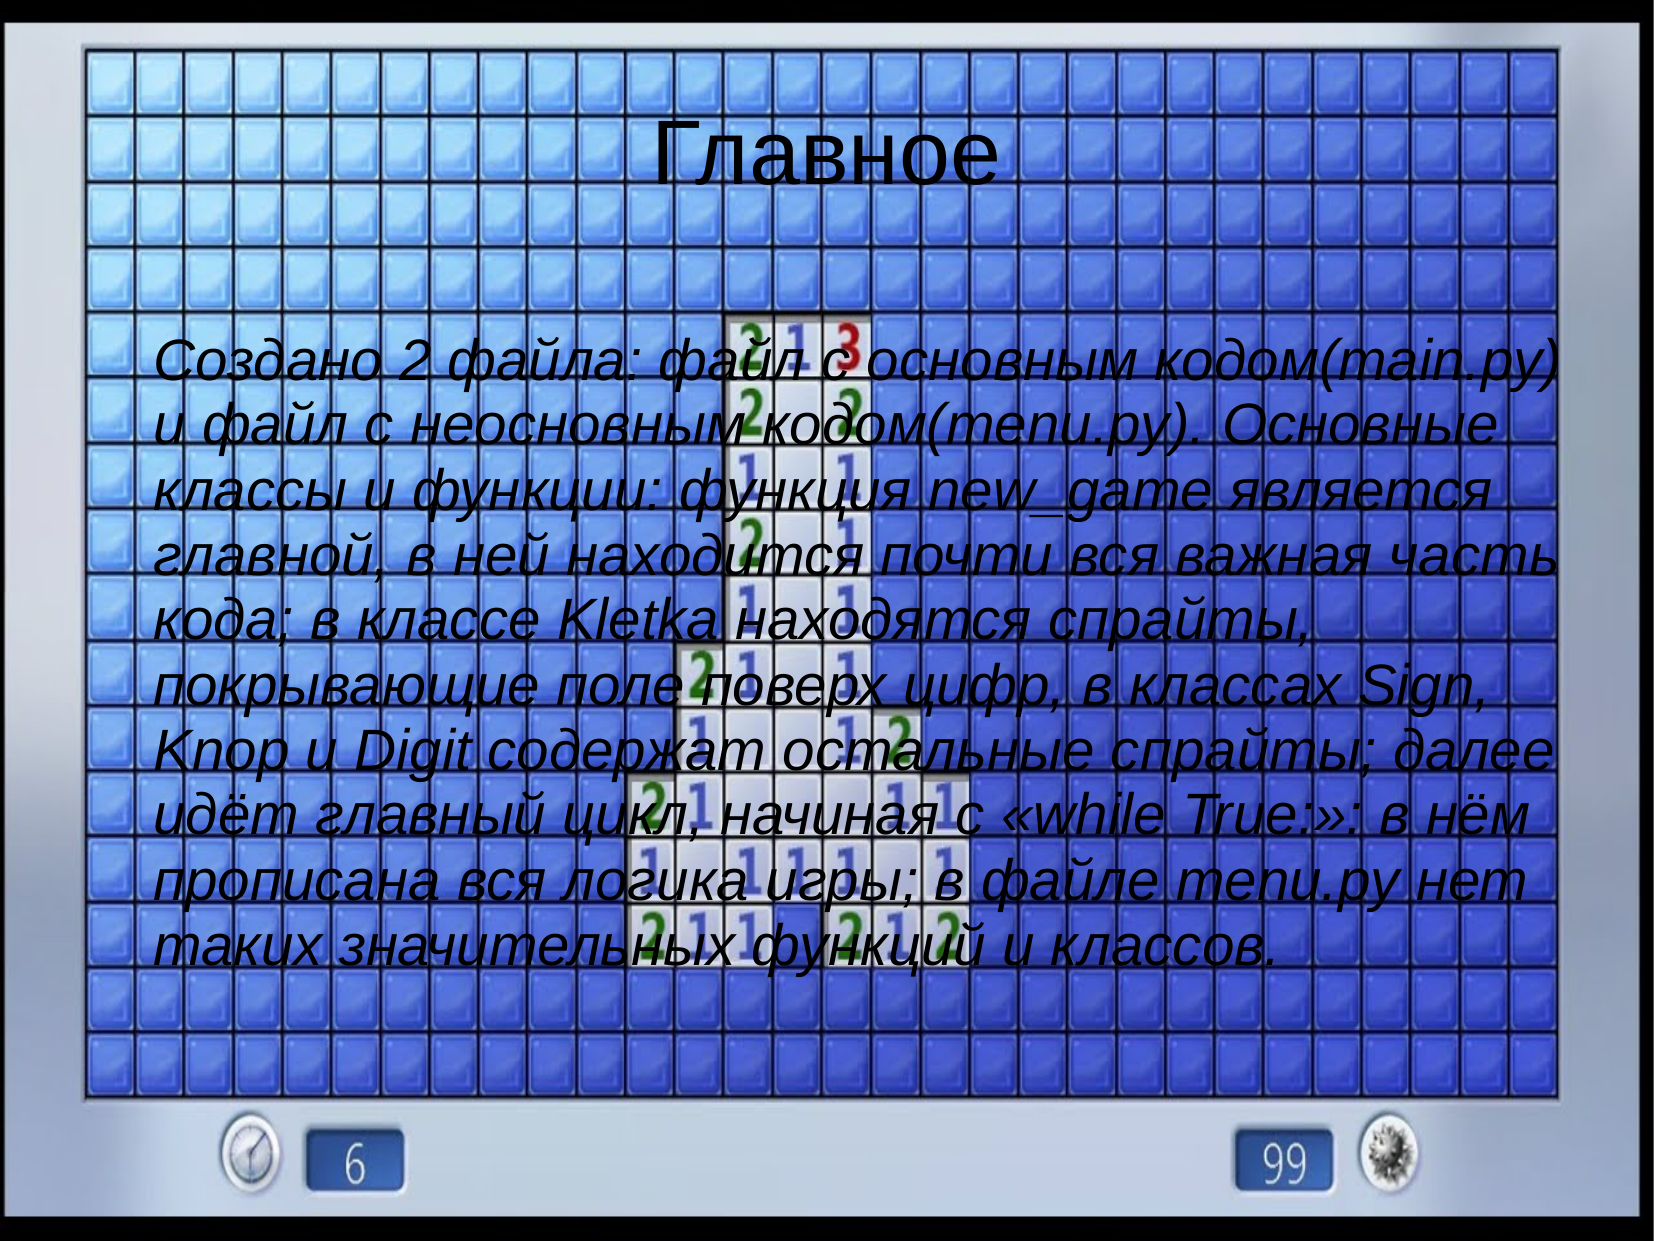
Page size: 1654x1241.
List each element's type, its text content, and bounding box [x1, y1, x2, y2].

title Главное [82, 49, 1571, 257]
picture [0, 0, 1654, 1241]
list Создано 2 файла: файл с основным кодом(main.py) и файл с неосновным кодом(menu.py). Основные классы и функции: функция new_game является главной, в ней находится почти вся важная часть кода; в классе Kletka находятся спрайты, покрывающие поле поверх цифр, в классах Sign, Knop и Digit содержат остальные спрайты; далее идёт главный цикл, начиная с «while True:»: в нём прописана вся логика игры; в файле menu.py нет таких значительных функций и классов. [82, 327, 1571, 1146]
